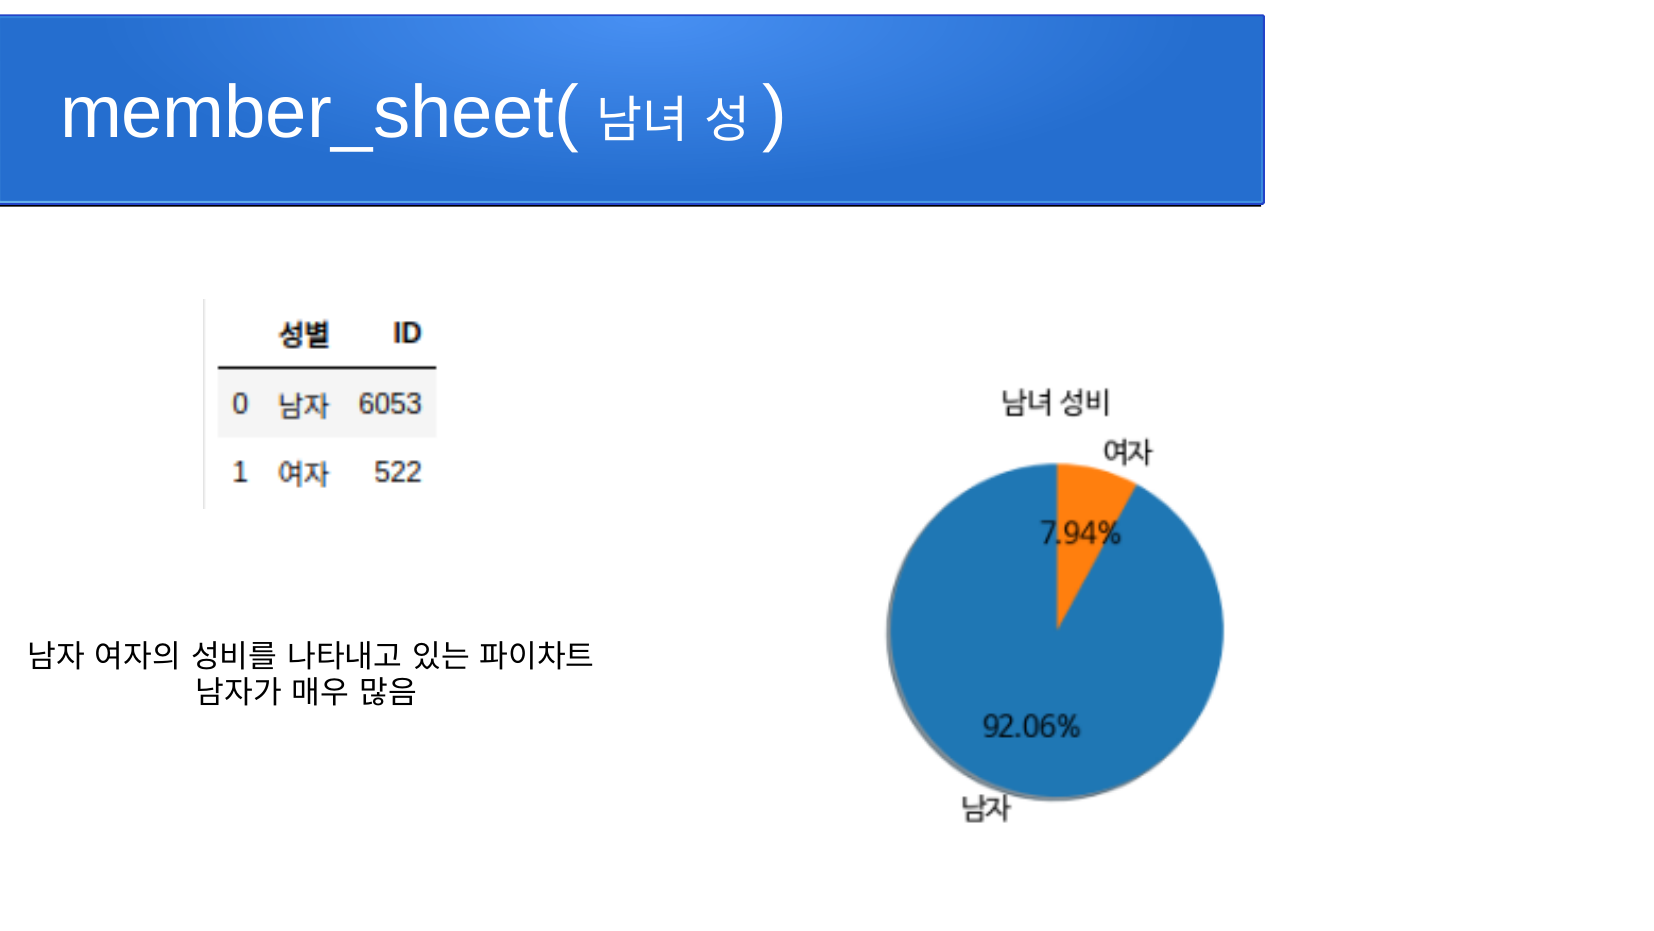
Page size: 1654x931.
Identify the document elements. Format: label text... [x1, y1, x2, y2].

subtitle 남자 여자의 성비를 나타내고 있는 파이차트 남자가 매우 많음 [15, 630, 608, 721]
picture [870, 374, 1267, 842]
title member_sheet(남녀 성) [60, 35, 1235, 189]
picture [203, 299, 466, 509]
